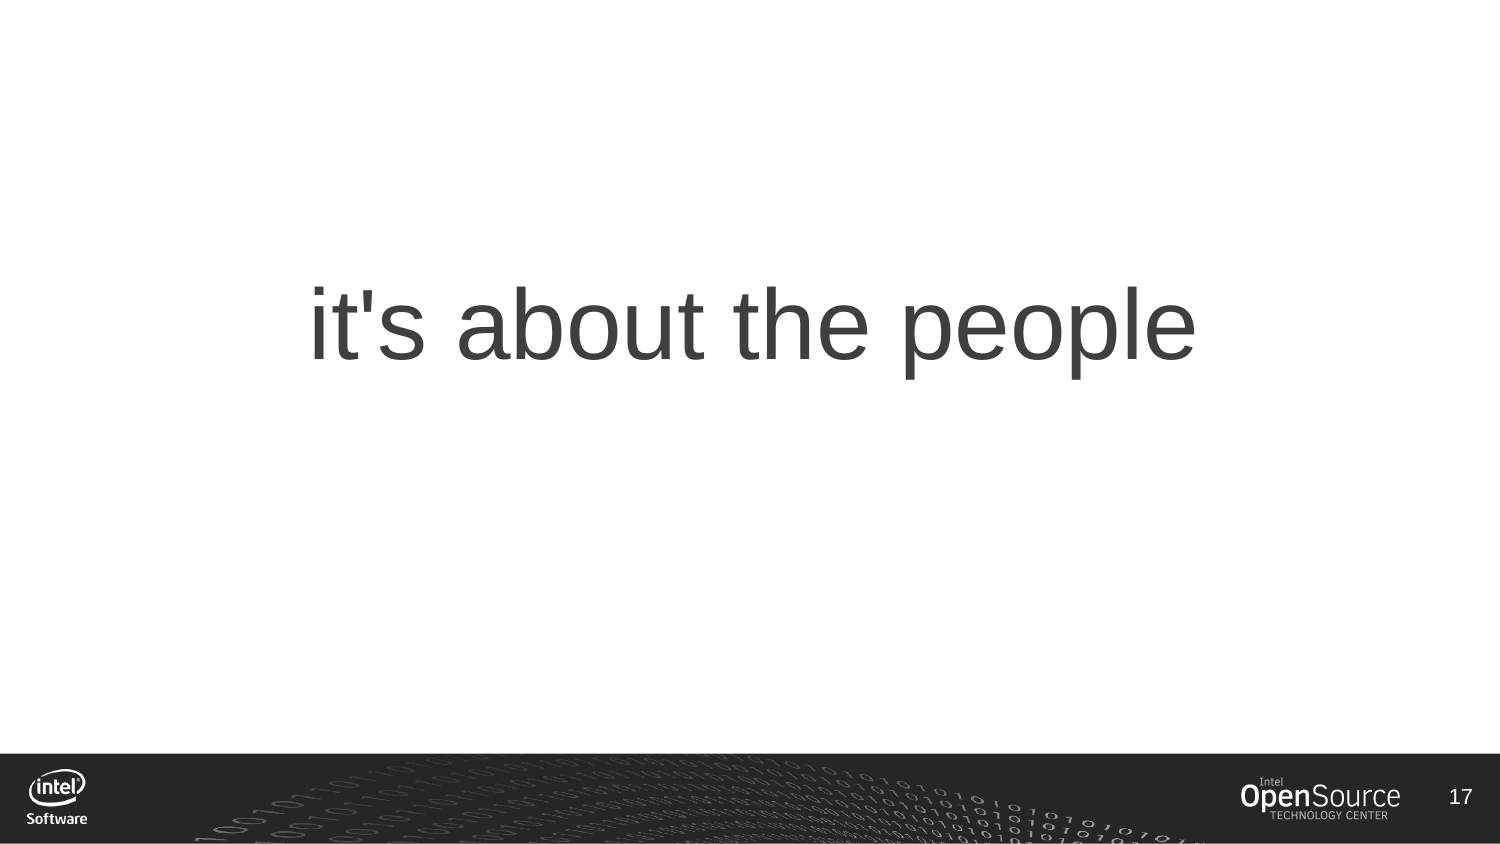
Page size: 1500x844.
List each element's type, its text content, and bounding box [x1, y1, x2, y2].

title it's about the people [79, 259, 1430, 413]
picture [27, 753, 87, 844]
picture [1220, 757, 1418, 839]
